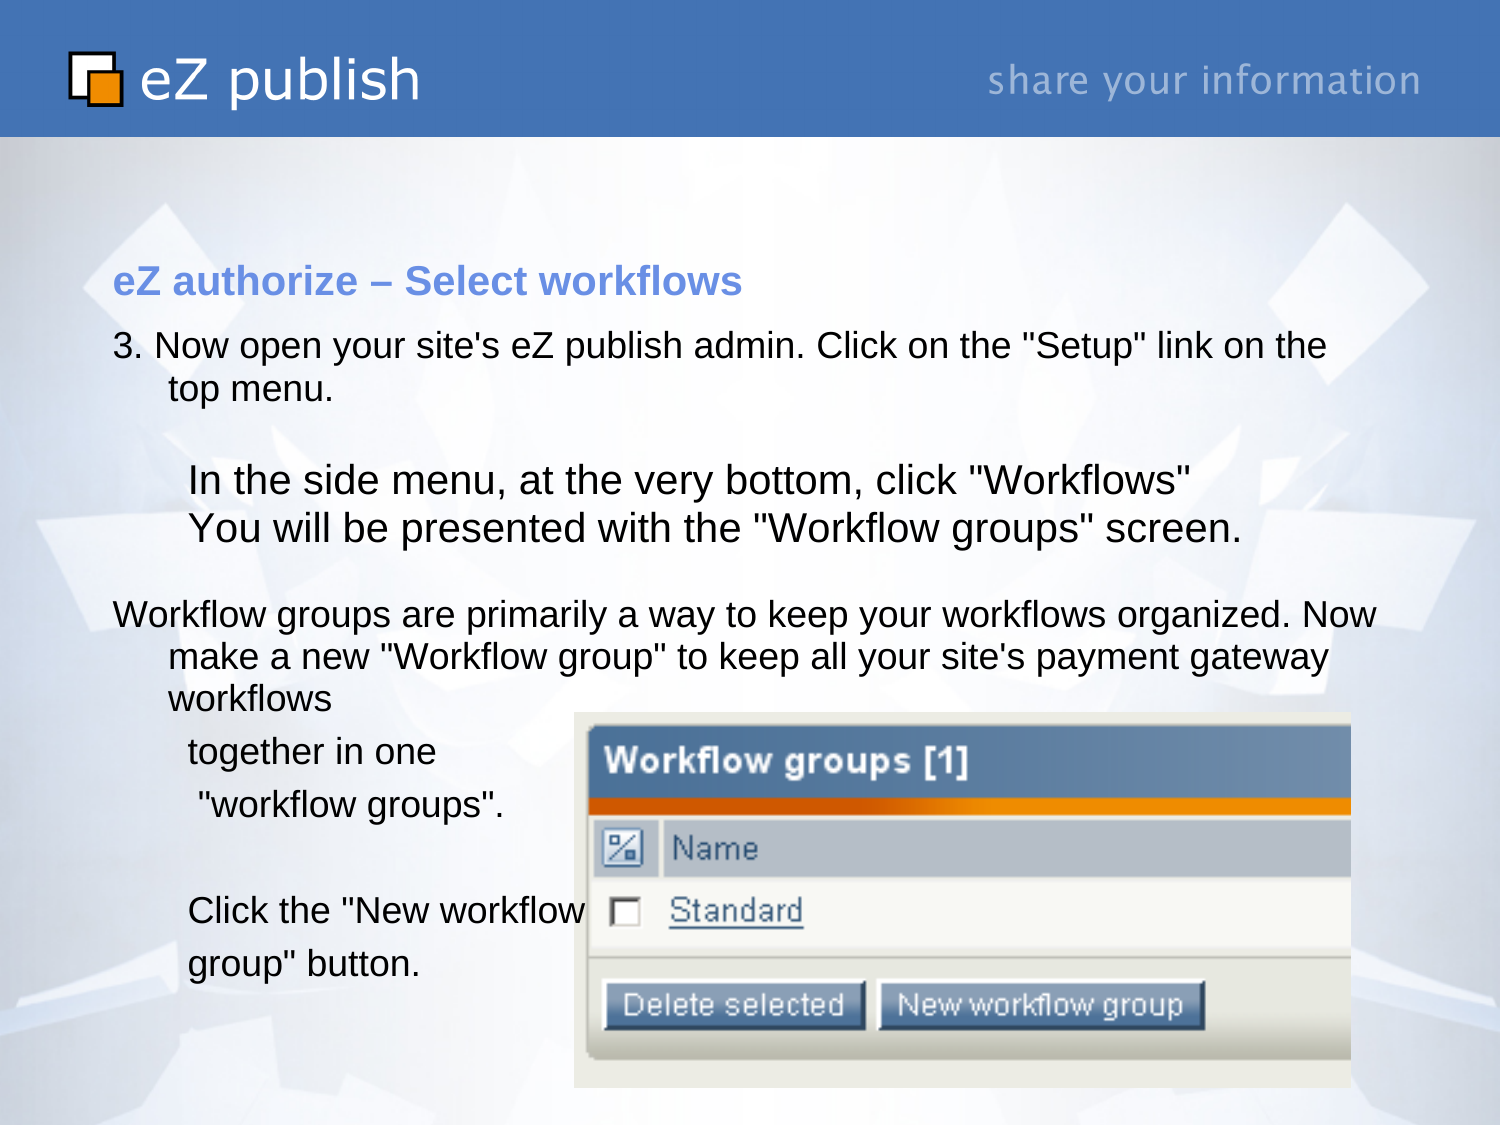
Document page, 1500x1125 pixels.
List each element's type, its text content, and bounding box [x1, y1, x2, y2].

title eZ authorize – Select workflows [112, 237, 1500, 325]
list 3. Now open your site's eZ publish admin. Click on the "Setup" link on the top menu. In the side menu, at the very bottom, click "Workflows" You will be presented with the "Workflow groups" screen. Workflow groups are primarily a way to keep your workflows organized. Now make a new "Workflow group" to keep all your site's payment gateway workflows together in one "workflow groups". Click the "New workflow group" button. [112, 324, 1388, 1000]
picture [0, 0, 1500, 1125]
